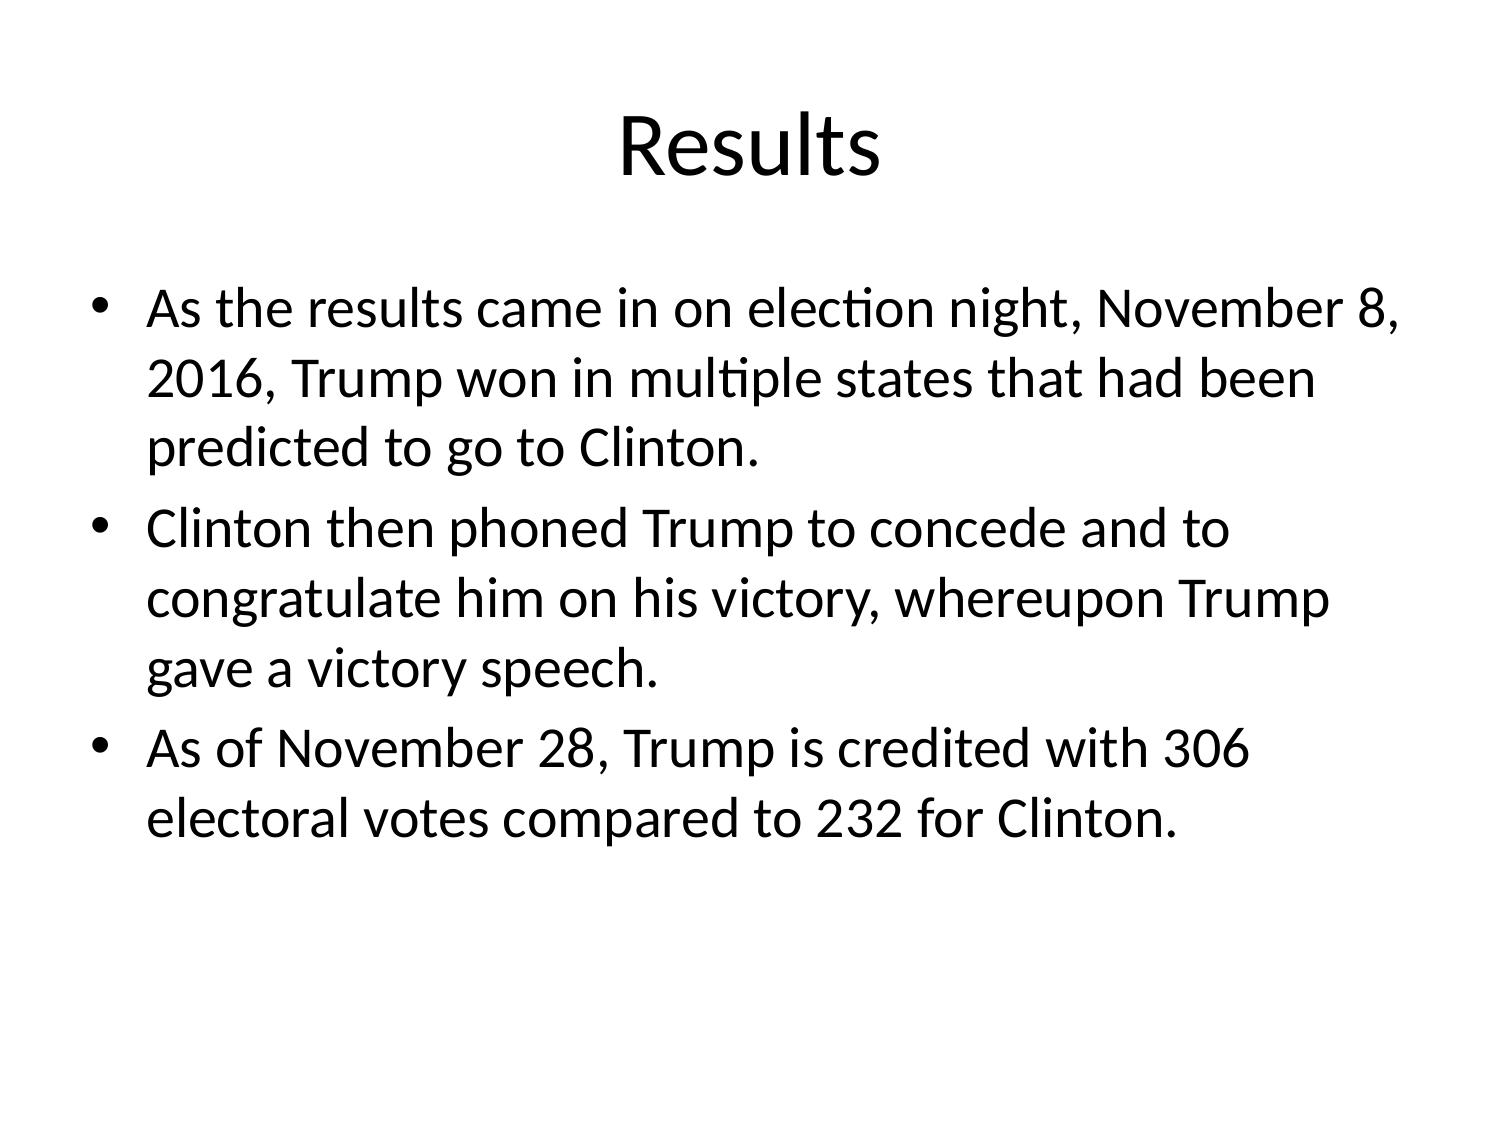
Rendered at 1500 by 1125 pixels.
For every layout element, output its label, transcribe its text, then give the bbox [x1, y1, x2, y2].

title Results [75, 45, 1425, 233]
list As the results came in on election night, November 8, 2016, Trump won in multiple states that had been predicted to go to Clinton. Clinton then phoned Trump to concede and to congratulate him on his victory, whereupon Trump gave a victory speech. As of November 28, Trump is credited with 306 electoral votes compared to 232 for Clinton. [75, 262, 1425, 1005]
